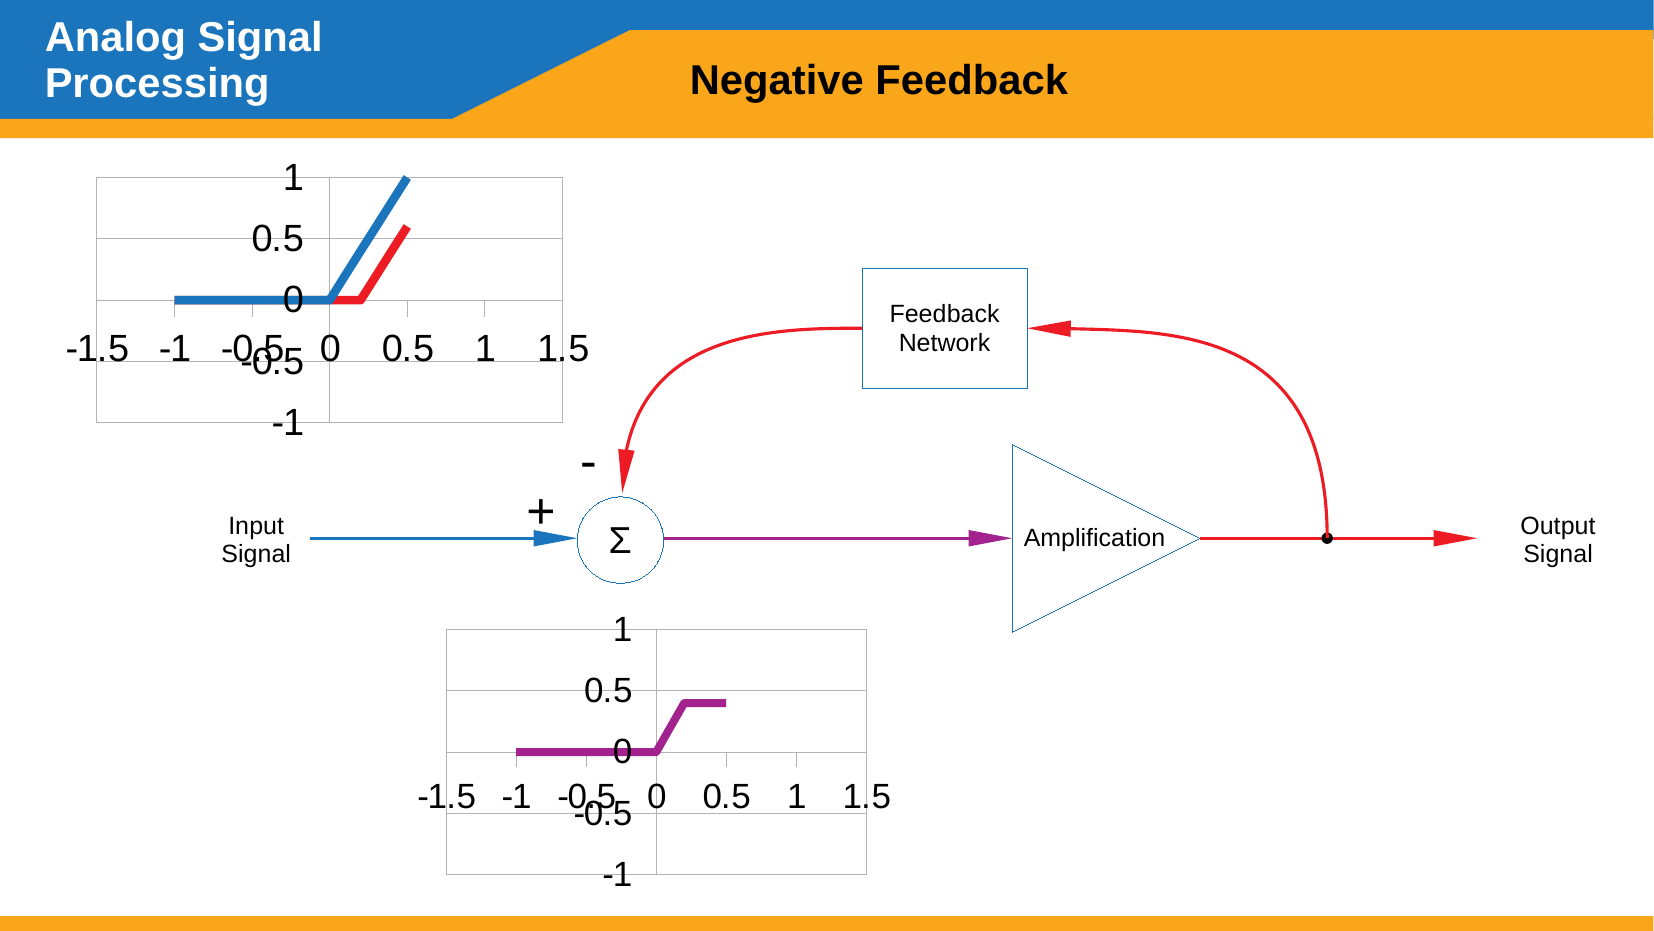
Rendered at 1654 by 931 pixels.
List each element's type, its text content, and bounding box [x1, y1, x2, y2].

chart [407, 604, 901, 901]
text_box + [511, 475, 587, 547]
text_box [1321, 532, 1333, 544]
text_box [0, 916, 1654, 931]
text_box - [565, 426, 641, 497]
chart [54, 150, 600, 451]
text_box Feedback Network [862, 268, 1028, 389]
text_box Amplification [1013, 478, 1178, 599]
text_box Negative Feedback [675, 33, 1516, 118]
text_box Input Signal [202, 502, 311, 578]
text_box Output Signal [1504, 502, 1613, 578]
text_box Σ [577, 497, 664, 584]
text_box [0, 30, 1654, 139]
text_box Analog Signal Processing [30, 0, 541, 121]
